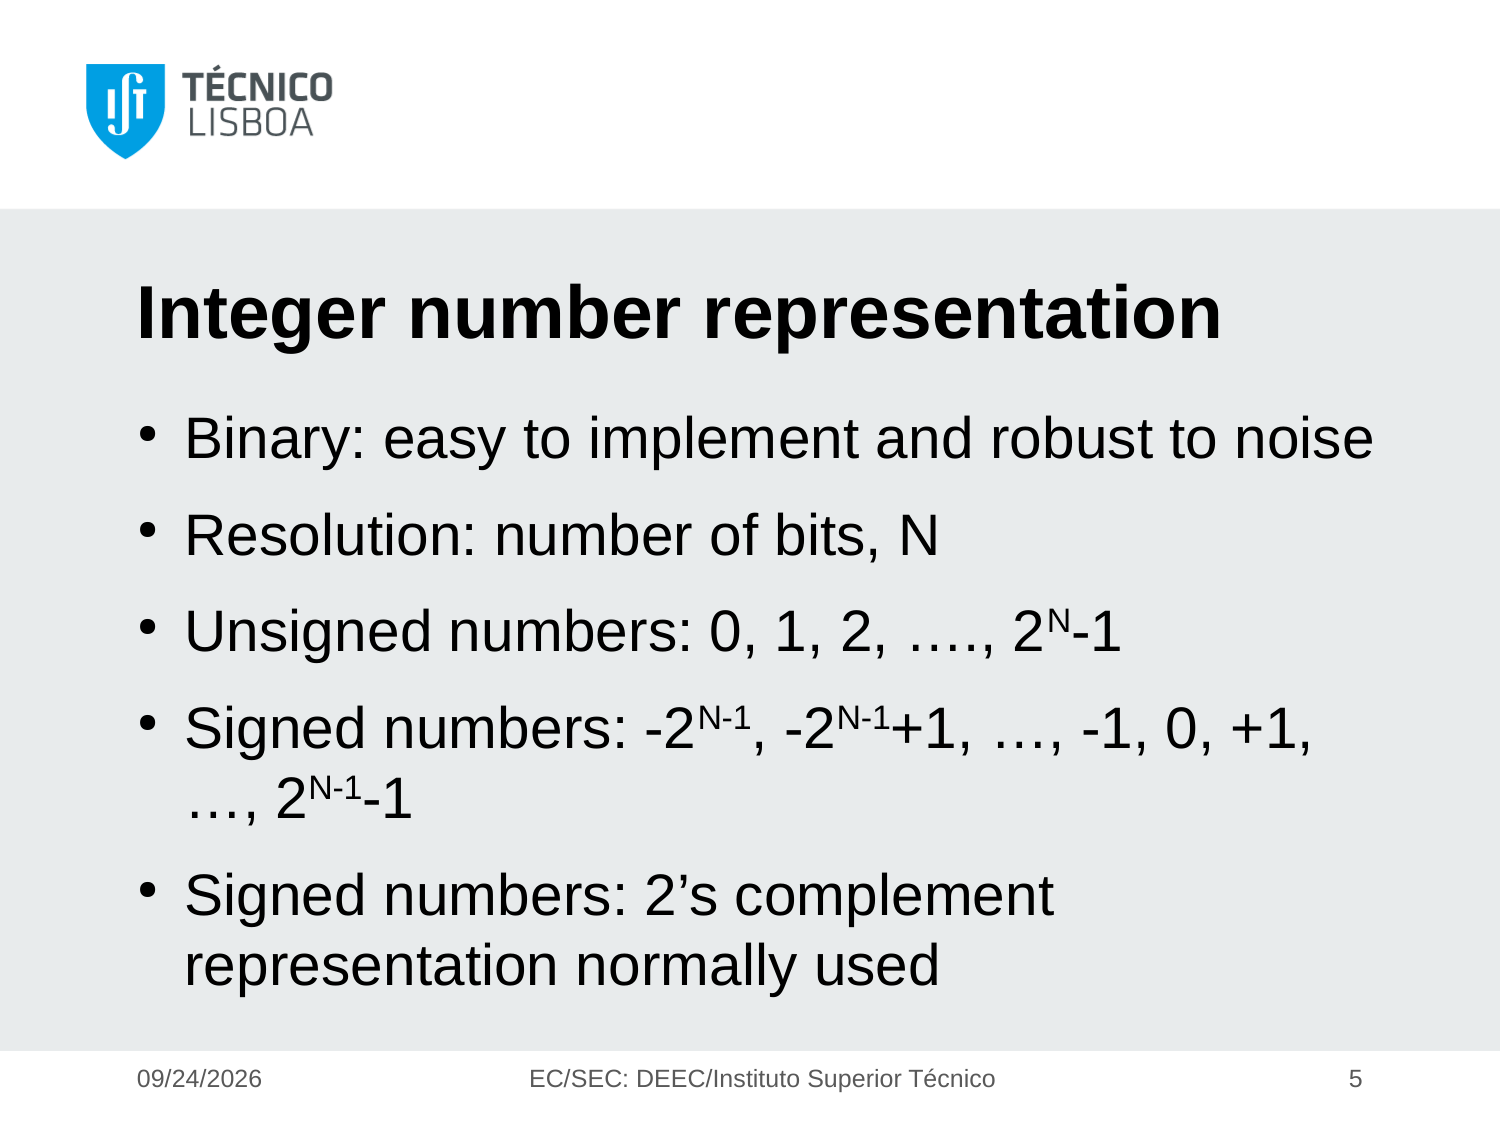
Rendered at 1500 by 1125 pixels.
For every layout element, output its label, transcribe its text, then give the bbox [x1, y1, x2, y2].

footer EC/SEC: DEEC/Instituto Superior Técnico [512, 1052, 1021, 1103]
slide_number 11/10/2020 [121, 1052, 425, 1103]
slide_number <number> [1077, 1052, 1378, 1103]
picture [0, 0, 1500, 1125]
title Integer number representation [121, 237, 1378, 381]
list Binary: easy to implement and robust to noise Resolution: number of bits, N Unsigned numbers: 0, 1, 2, …., 2N-1 Signed numbers: -2N-1, -2N-1+1, …, -1, 0, +1, …, 2N-1-1 Signed numbers: 2’s complement representation normally used [121, 400, 1378, 1005]
